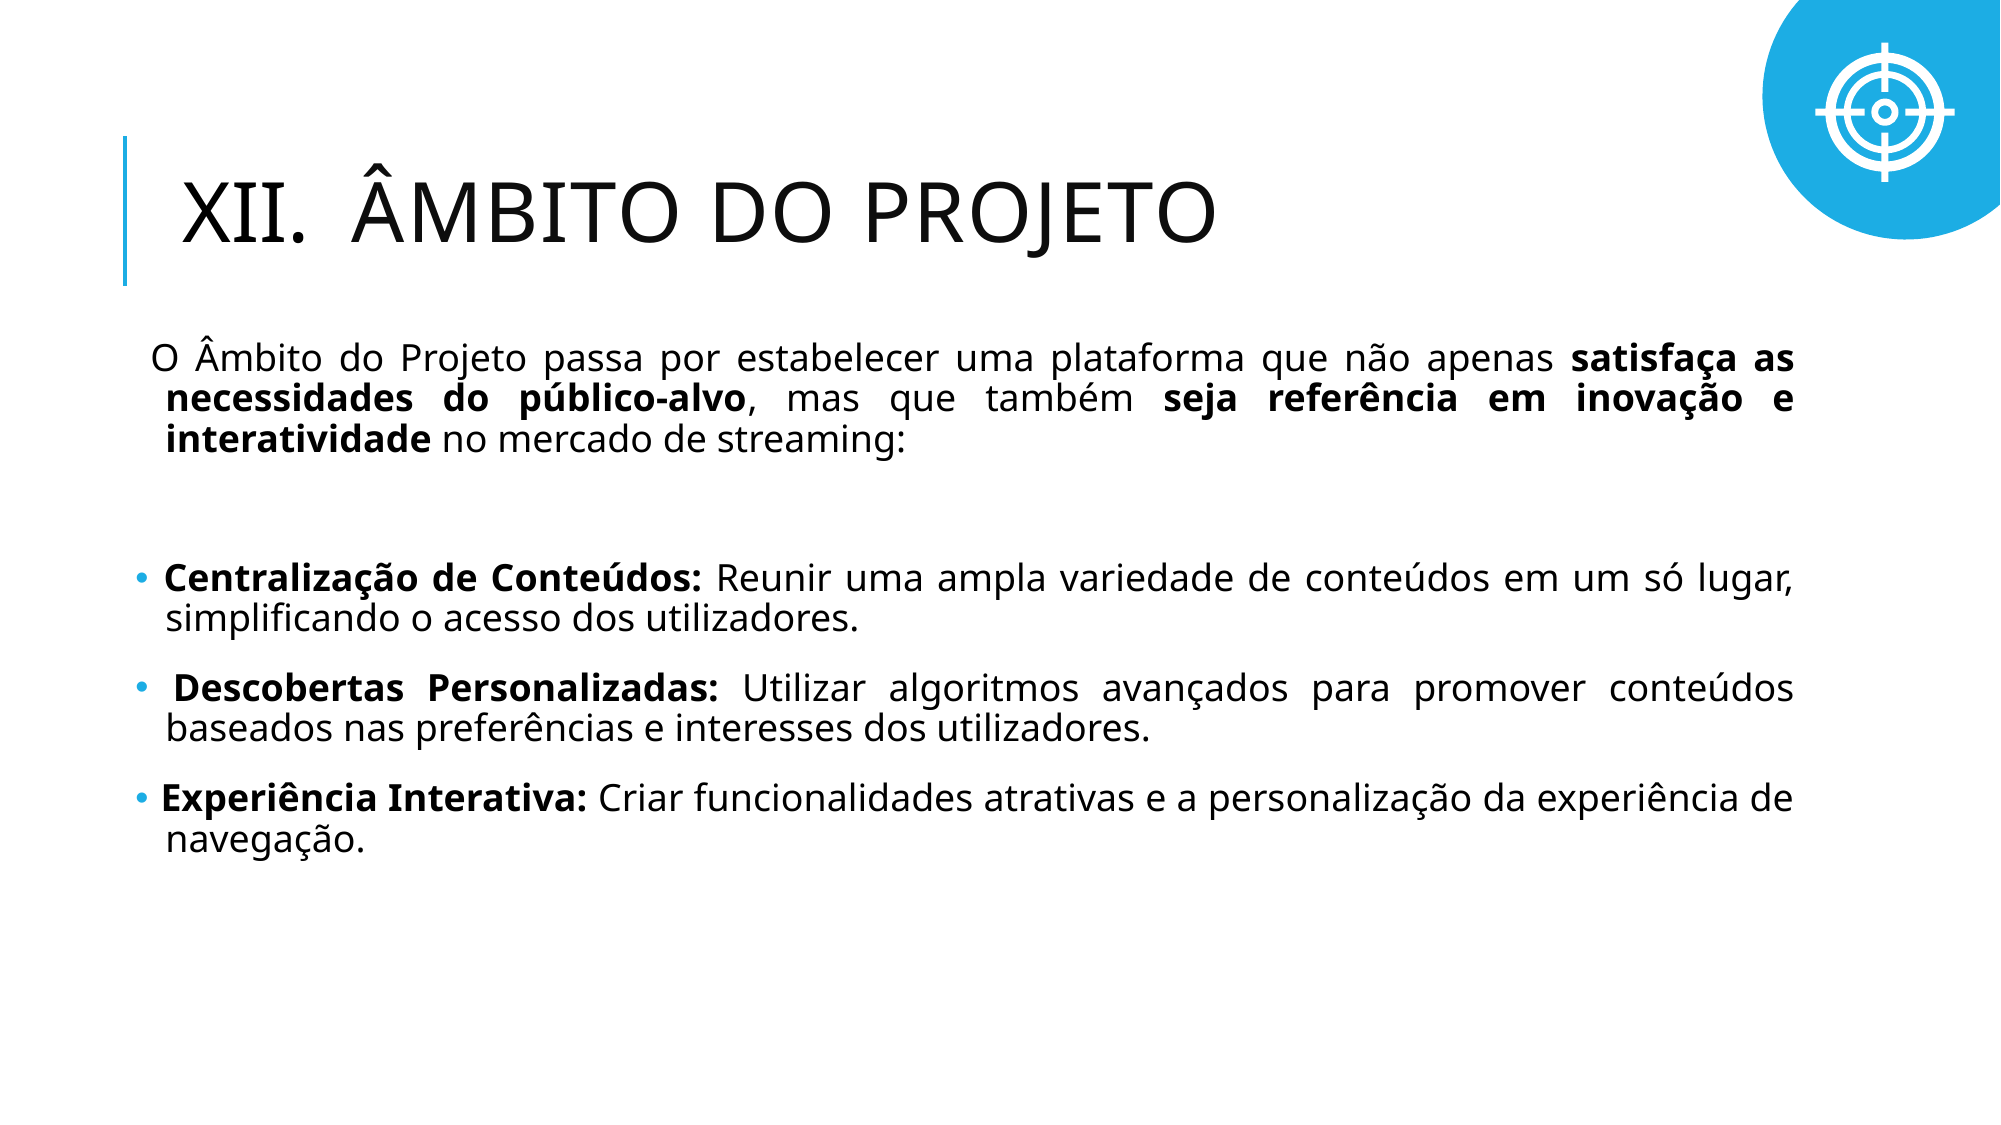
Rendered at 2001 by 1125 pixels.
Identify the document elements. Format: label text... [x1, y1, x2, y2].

title Âmbito Do Projeto [168, 96, 1763, 331]
list O Âmbito do Projeto passa por estabelecer uma plataforma que não apenas satisfaça as necessidades do público-alvo, mas que também seja referência em inovação e interatividade no mercado de streaming: Centralização de Conteúdos: Reunir uma ampla variedade de conteúdos em um só lugar, simplificando o acesso dos utilizadores. Descobertas Personalizadas: Utilizar algoritmos avançados para promover conteúdos baseados nas preferências e interesses dos utilizadores. Experiência Interativa: Criar funcionalidades atrativas e a personalização da experiência de navegação. [127, 331, 1803, 1096]
text_box [1762, 0, 2000, 240]
